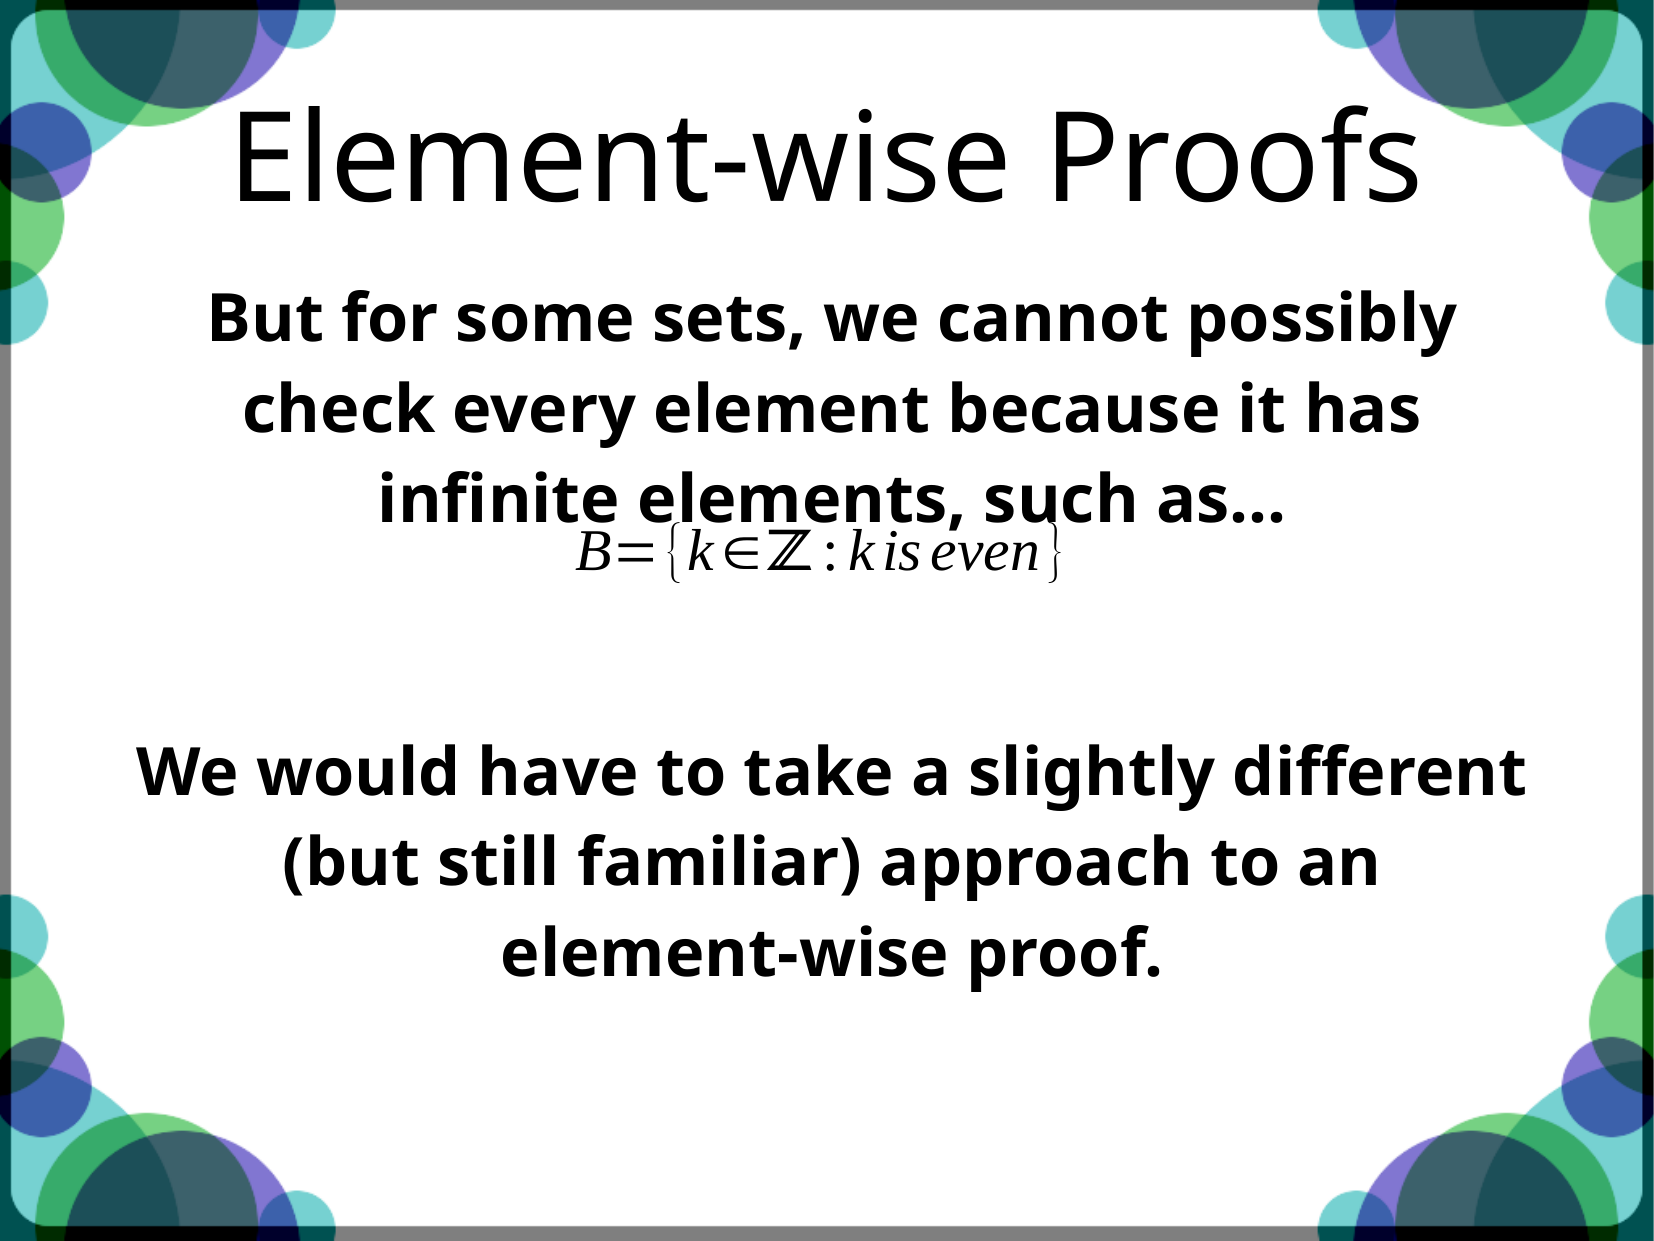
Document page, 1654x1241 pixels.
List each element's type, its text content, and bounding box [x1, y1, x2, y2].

chart [556, 515, 1082, 589]
title Element-wise Proofs [82, 49, 1571, 257]
picture [0, 0, 1654, 1241]
text_box But for some sets, we cannot possibly check every element because it has infinite elements, such as… We would have to take a slightly different (but still familiar) approach to an element-wise proof. [135, 270, 1531, 943]
